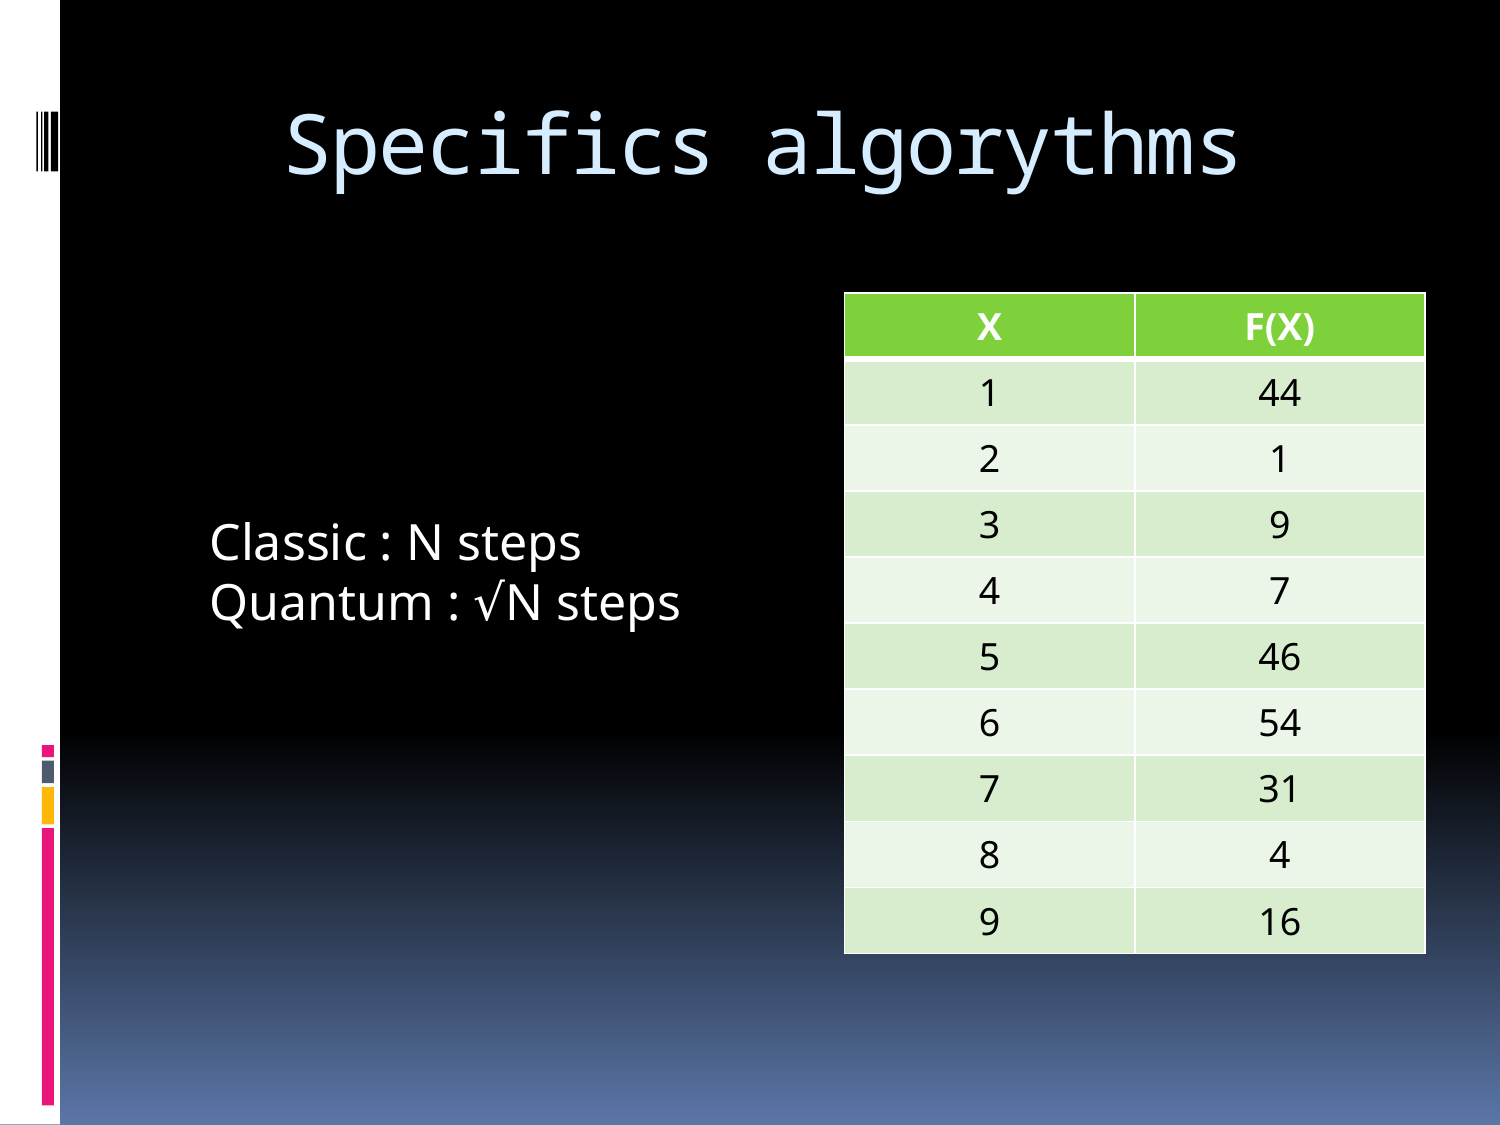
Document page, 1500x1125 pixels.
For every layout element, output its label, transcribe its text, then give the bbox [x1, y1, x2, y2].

table_cell 1 [1136, 426, 1424, 490]
table_cell 9 [1136, 492, 1424, 556]
table_cell 3 [845, 492, 1134, 556]
table_header X [845, 294, 1134, 356]
table_cell 44 [1136, 362, 1424, 424]
table_cell 9 [845, 888, 1134, 953]
title Specifics algorythms [150, 83, 1425, 234]
table_cell 4 [1136, 822, 1424, 887]
table_cell 7 [845, 756, 1134, 821]
table_cell 8 [845, 822, 1134, 887]
table_cell 1 [845, 362, 1134, 424]
table_cell 6 [845, 690, 1134, 754]
table_cell 7 [1136, 558, 1424, 622]
table_cell 31 [1136, 756, 1424, 821]
table_cell 4 [845, 558, 1134, 622]
table_header F(X) [1136, 294, 1424, 356]
table_cell 16 [1136, 888, 1424, 953]
table_cell 46 [1136, 624, 1424, 688]
text_box Classic : N steps Quantum : √N steps [194, 503, 821, 639]
table_cell 5 [845, 624, 1134, 688]
table_cell 54 [1136, 690, 1424, 754]
table_cell 2 [845, 426, 1134, 490]
